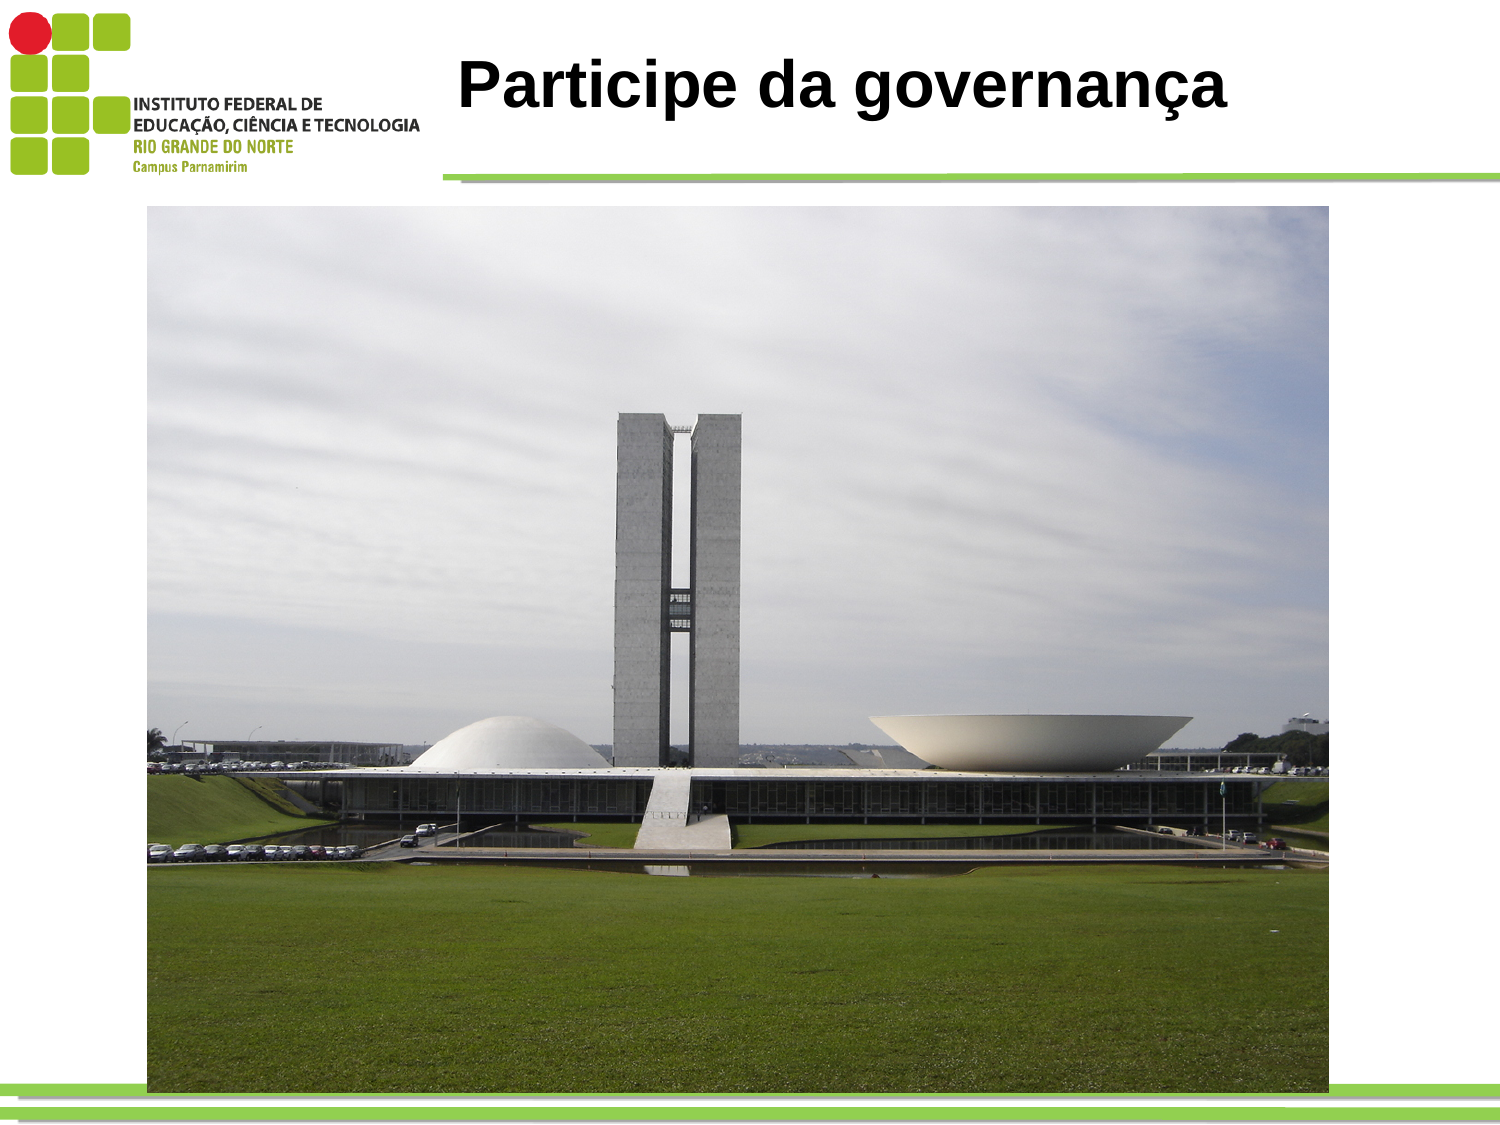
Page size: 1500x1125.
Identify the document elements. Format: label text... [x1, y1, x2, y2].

title Participe da governança [442, 0, 1499, 170]
picture [147, 206, 1329, 1093]
picture [5, 2, 430, 182]
